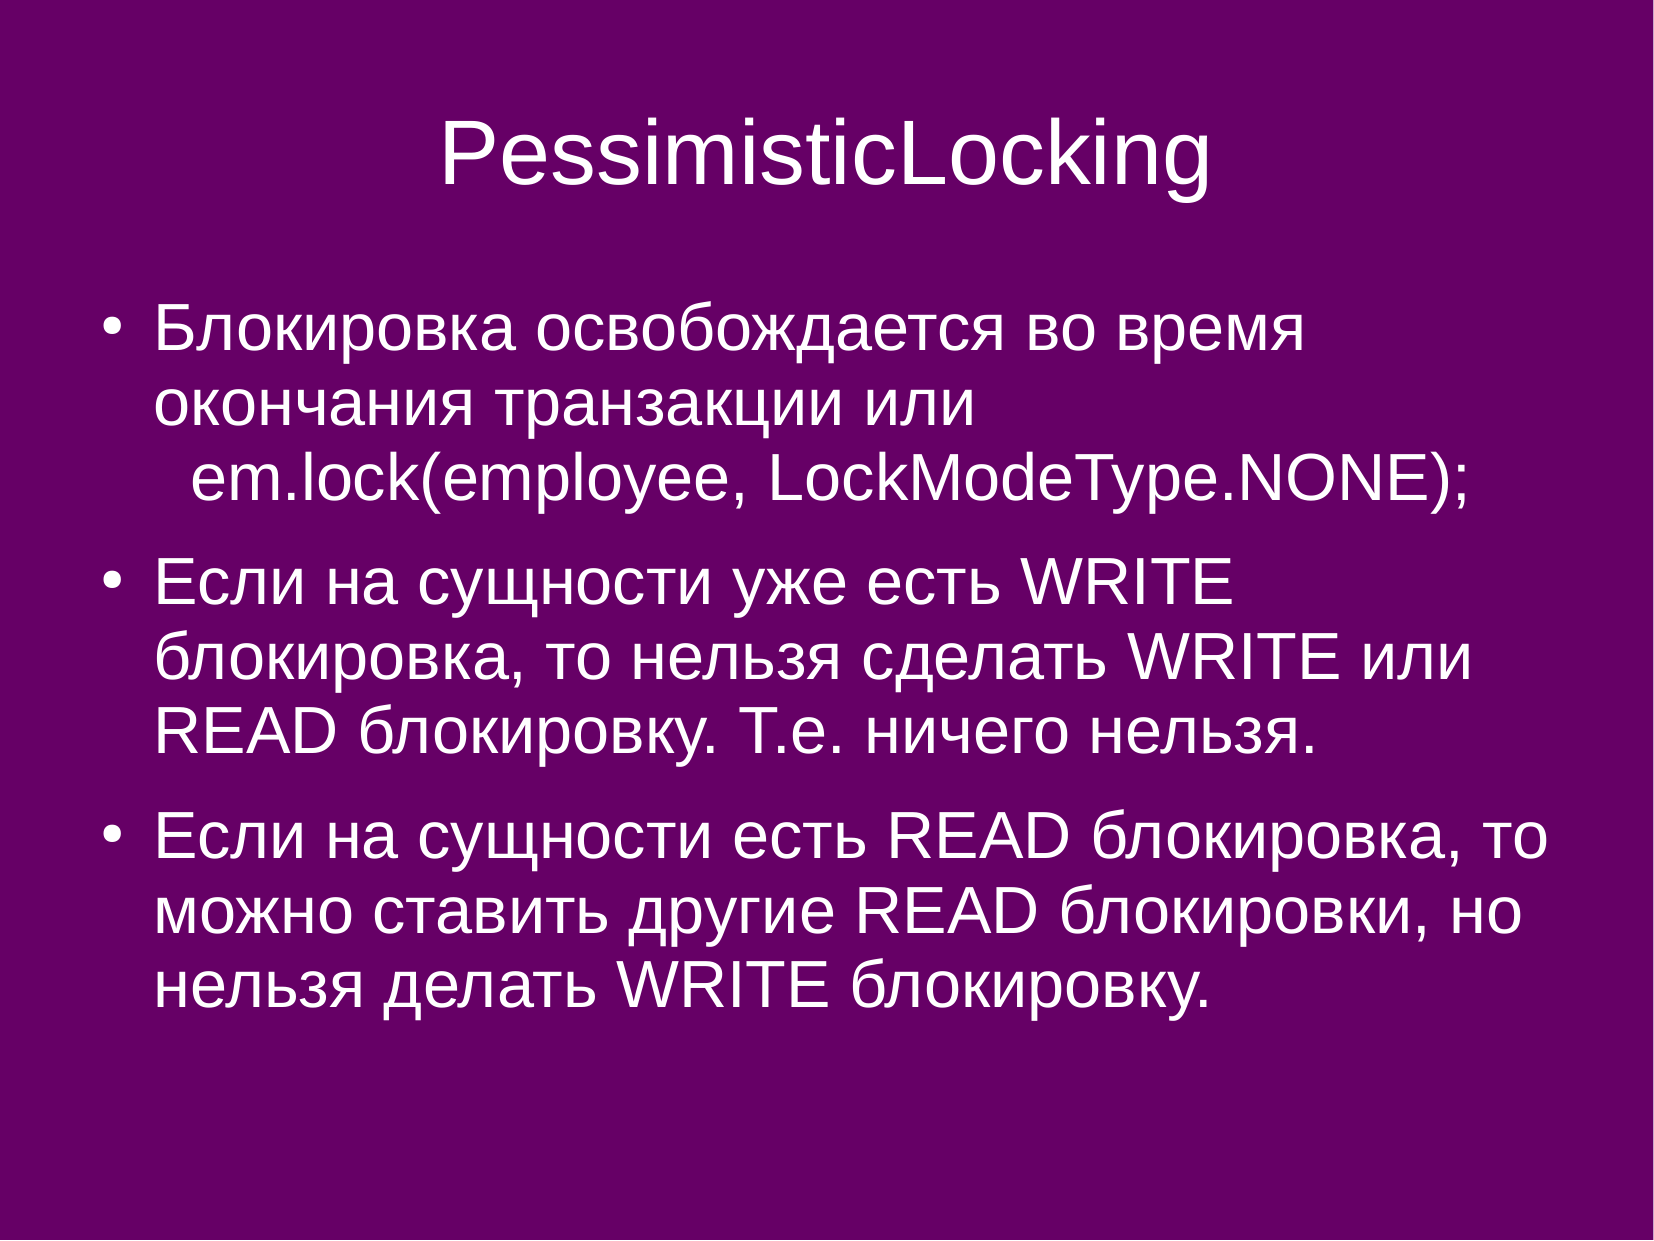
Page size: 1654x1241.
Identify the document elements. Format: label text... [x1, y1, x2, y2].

list Блокировка освобождается во время окончания транзакции или em.lock(employee, LockModeType.NONE); Если на сущности уже есть WRITE блокировка, то нельзя сделать WRITE или READ блокировку. Т.е. ничего нельзя. Если на сущности есть READ блокировка, то можно ставить другие READ блокировки, но нельзя делать WRITE блокировку. [82, 290, 1571, 1023]
title PessimisticLocking [82, 49, 1571, 257]
